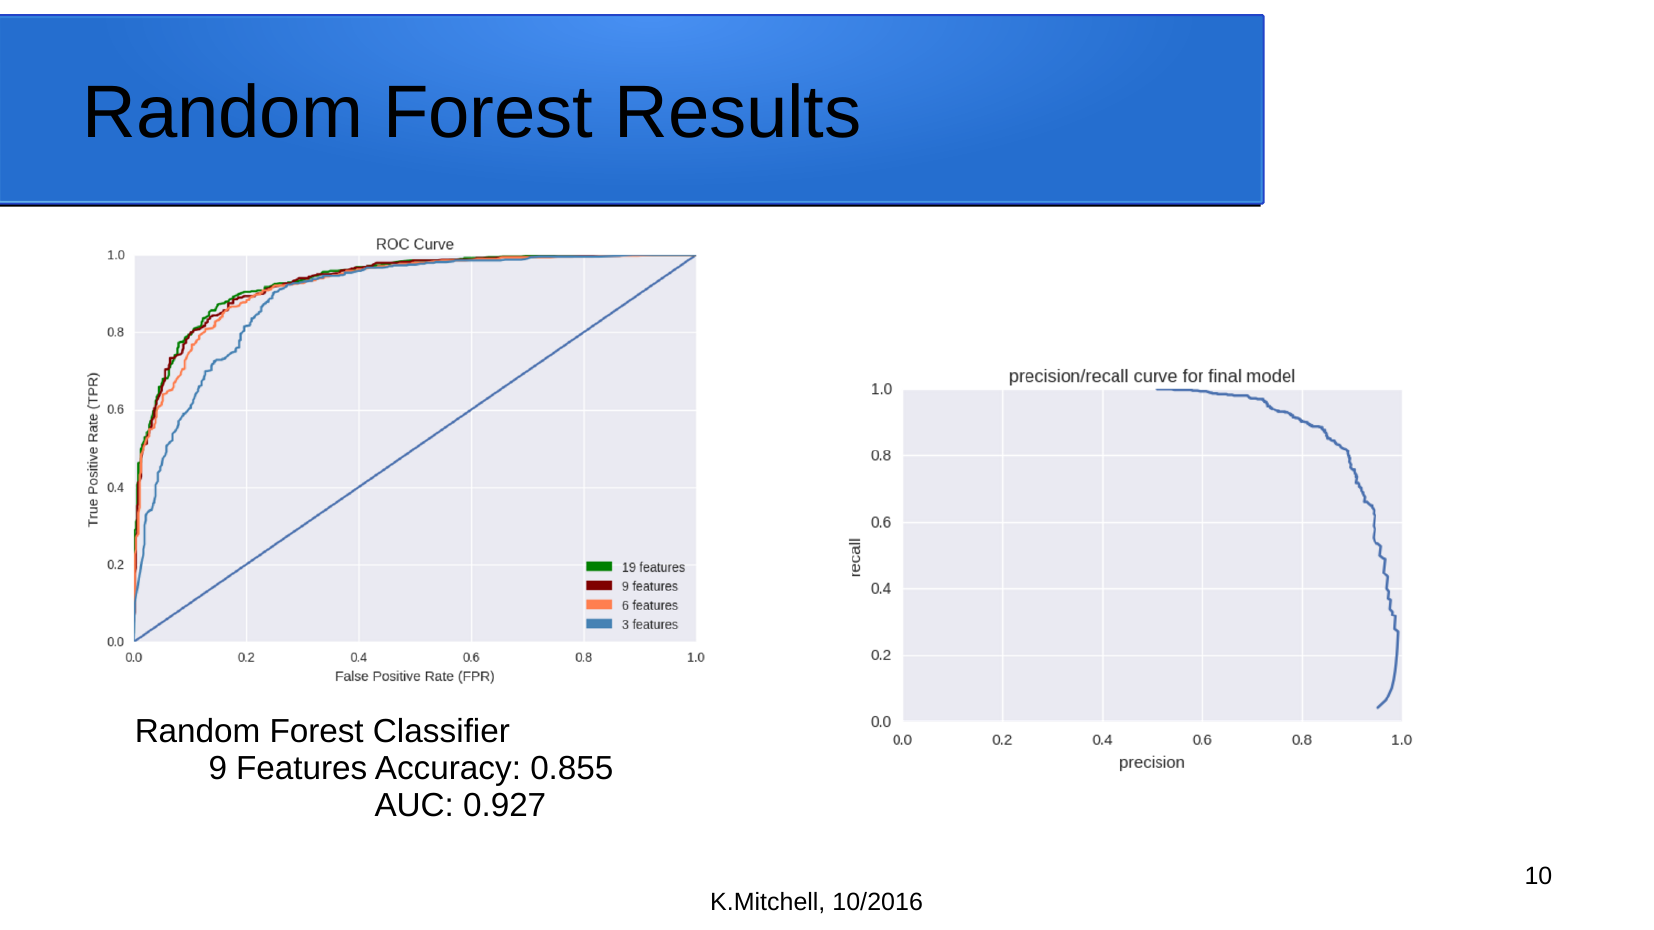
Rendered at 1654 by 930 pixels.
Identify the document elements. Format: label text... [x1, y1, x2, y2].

text_box Random Forest Classifier 9 Features Accuracy: 0.855 AUC: 0.927 [119, 704, 735, 846]
title Random Forest Results [82, 35, 1234, 189]
picture [809, 368, 1463, 780]
picture [68, 221, 724, 692]
